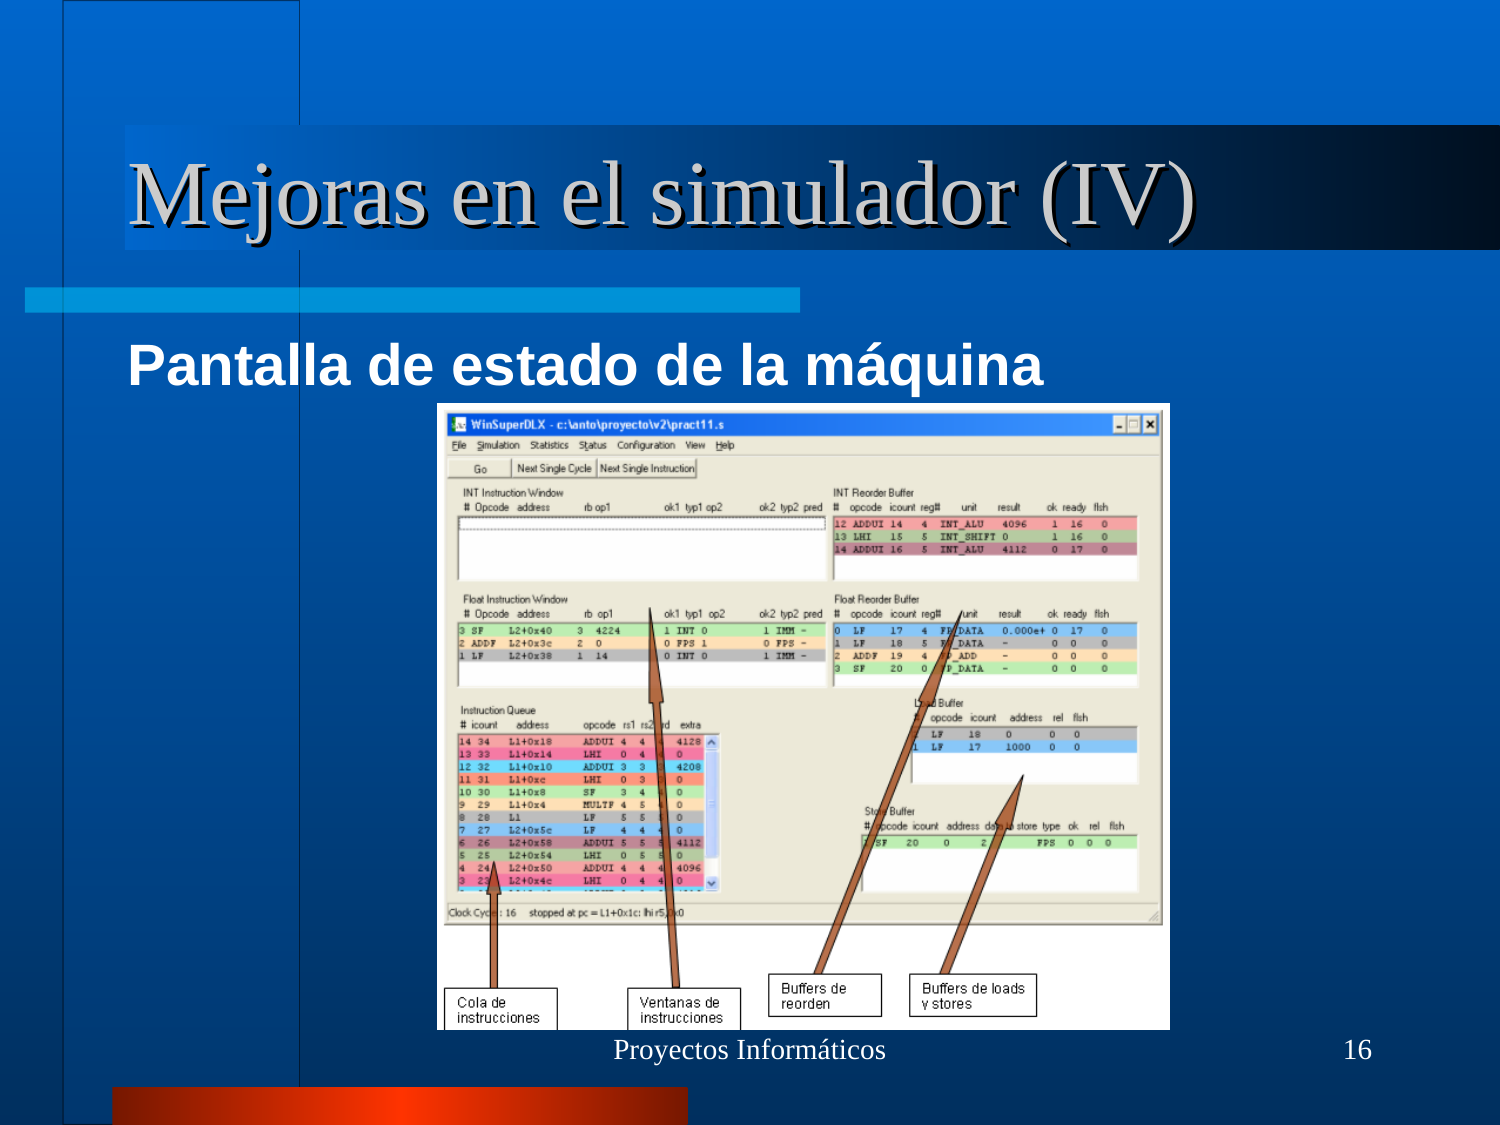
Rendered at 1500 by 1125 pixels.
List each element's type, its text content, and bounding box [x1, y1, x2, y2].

list Pantalla de estado de la máquina [112, 324, 1158, 421]
chart [437, 403, 1170, 1030]
title Mejoras en el simulador (IV) [112, 99, 1388, 288]
